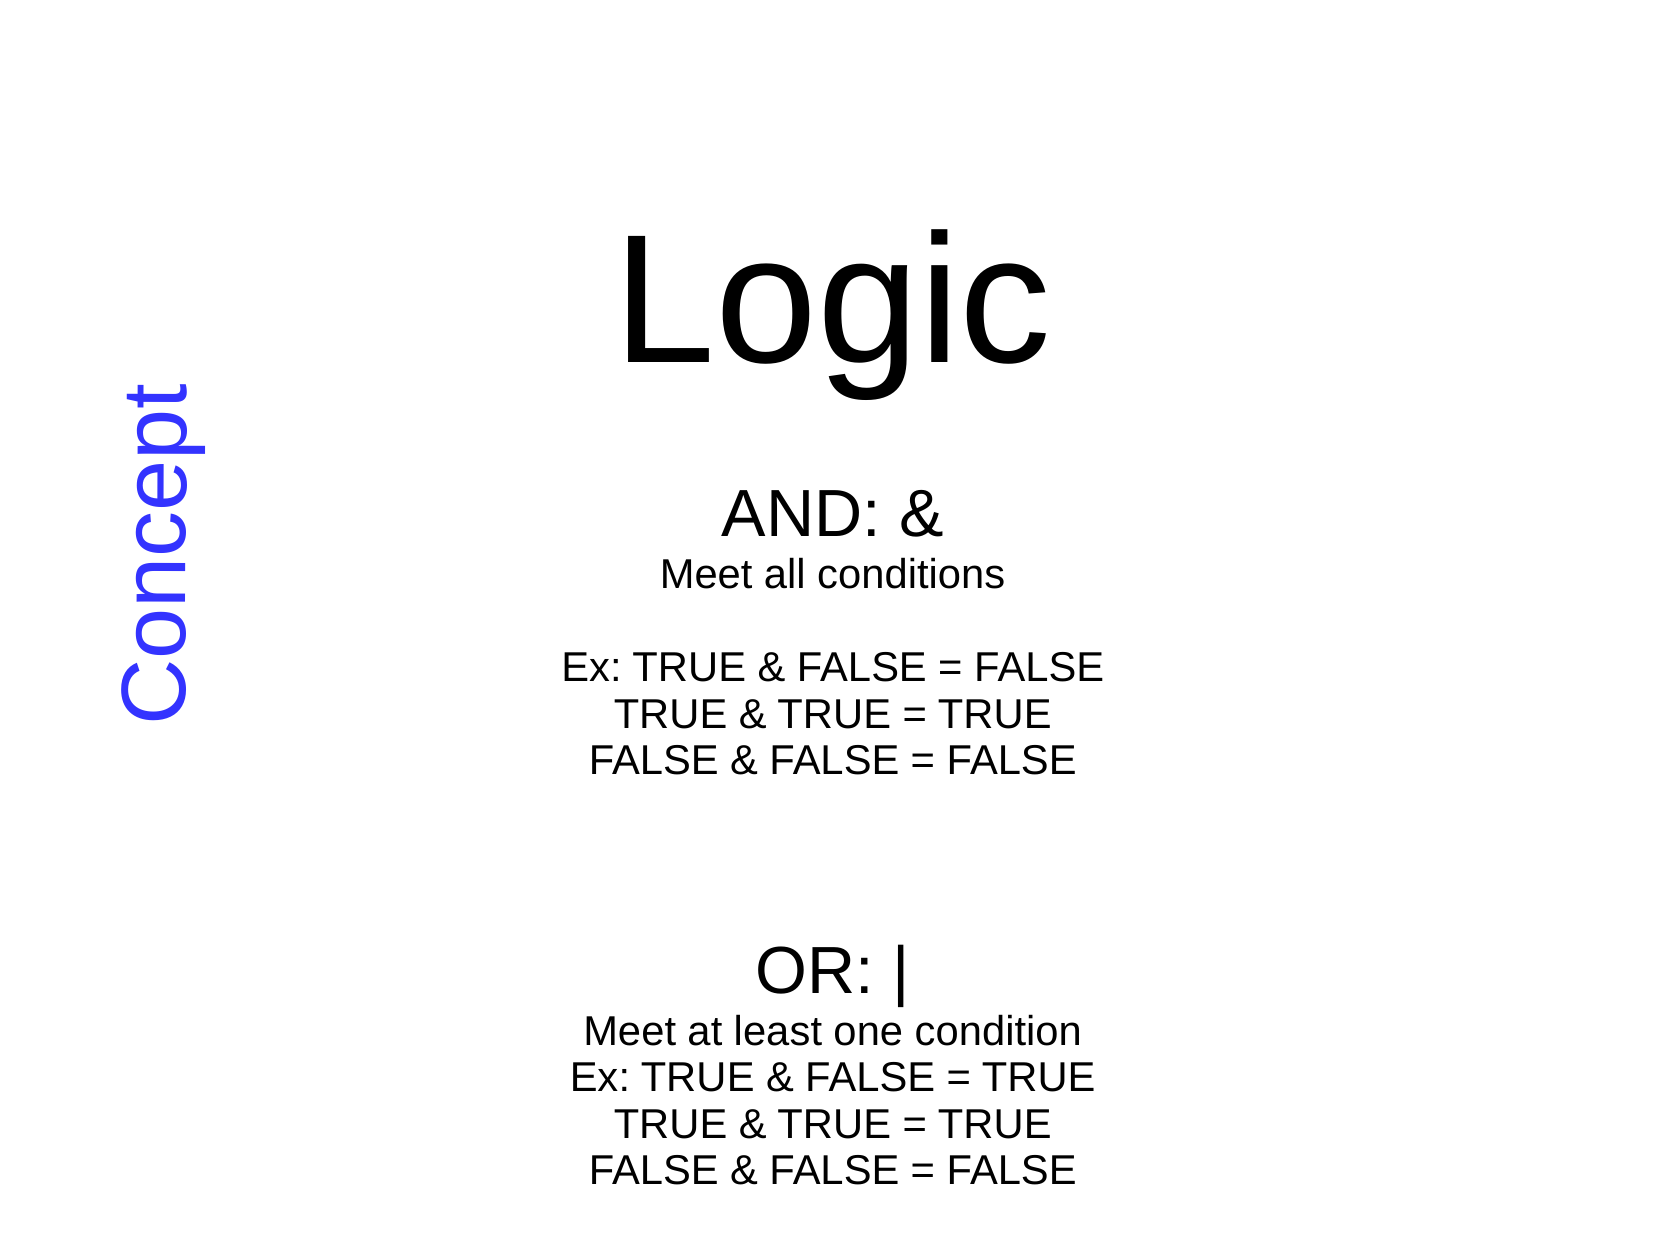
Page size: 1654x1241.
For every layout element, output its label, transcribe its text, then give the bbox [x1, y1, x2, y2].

title Concept [48, 0, 260, 1241]
text_box Logic AND: & Meet all conditions Ex: TRUE & FALSE = FALSE TRUE & TRUE = TRUE FALSE & FALSE = FALSE OR: | Meet at least one condition Ex: TRUE & FALSE = TRUE TRUE & TRUE = TRUE FALSE & FALSE = FALSE [94, 47, 1571, 1241]
